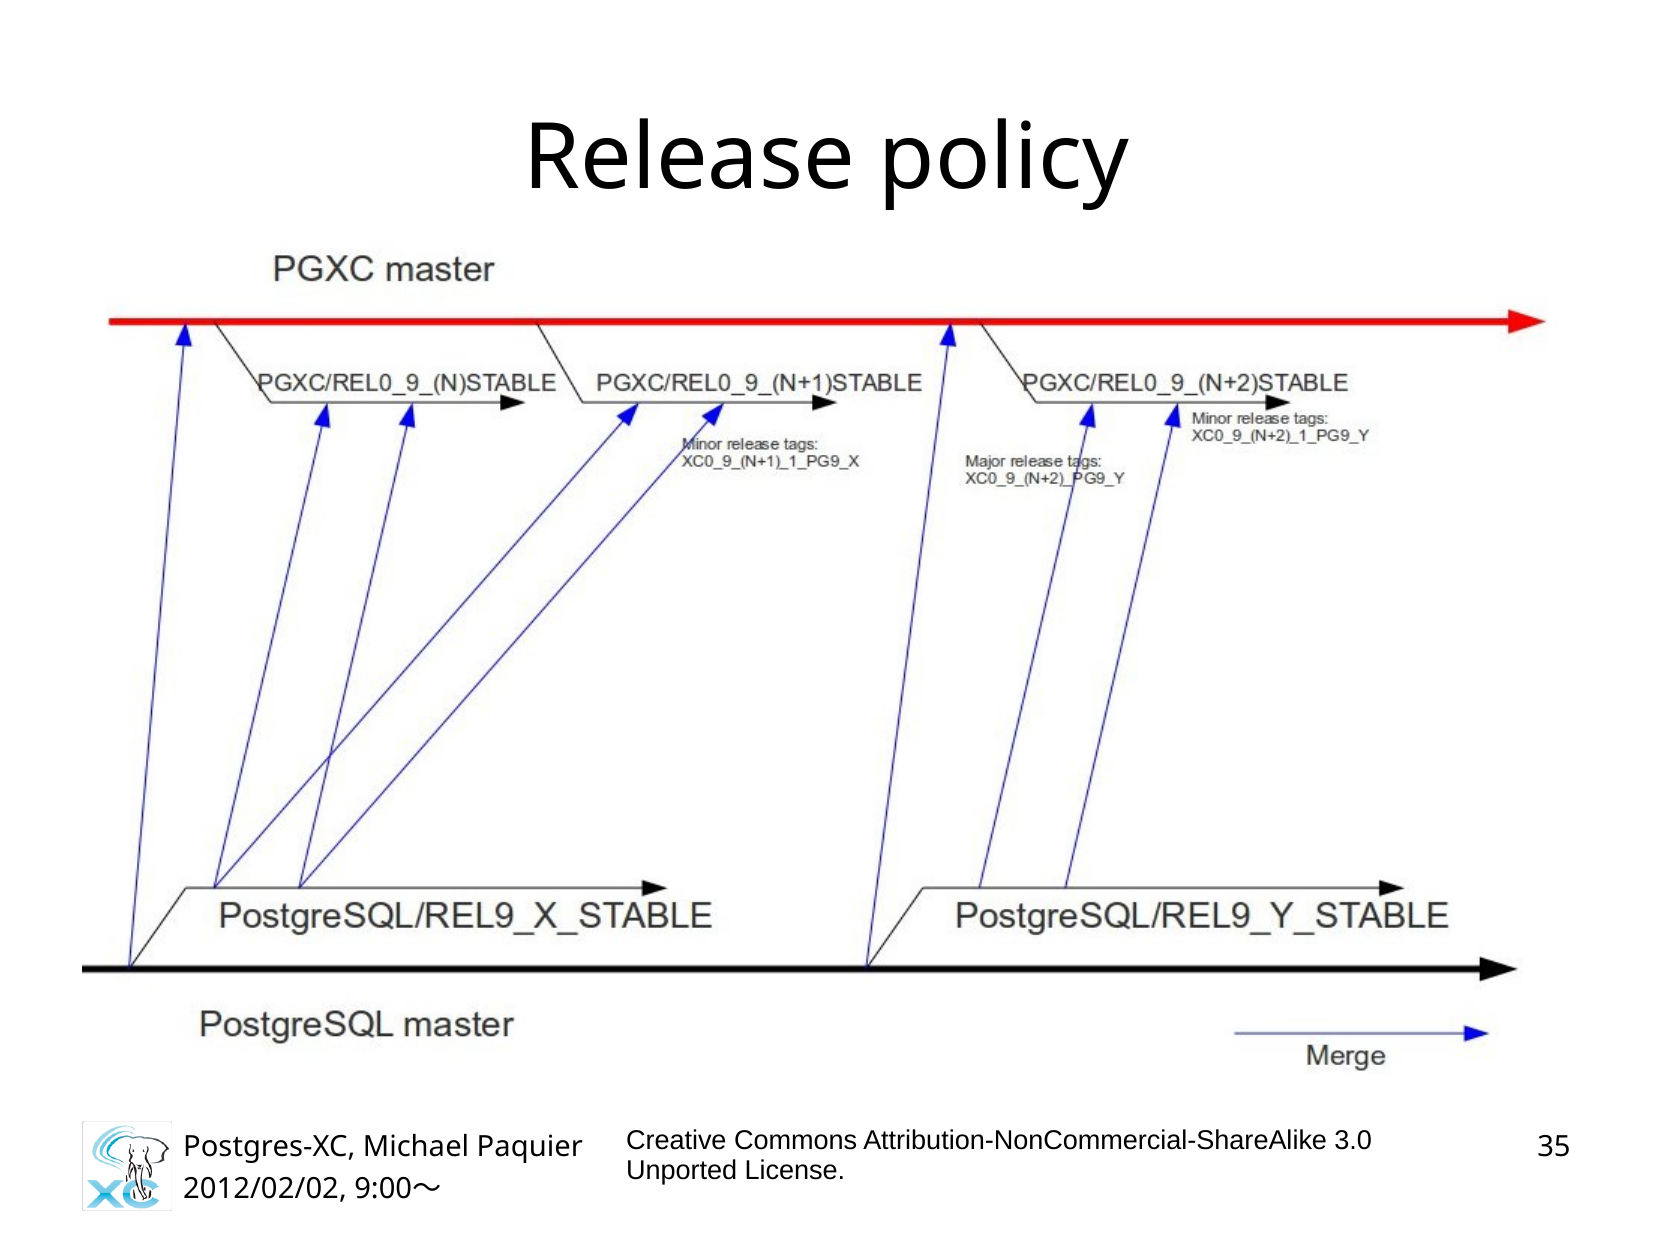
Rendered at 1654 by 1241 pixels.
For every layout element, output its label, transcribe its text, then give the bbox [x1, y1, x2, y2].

picture [82, 1121, 172, 1211]
title Release policy [82, 49, 1571, 257]
picture [82, 237, 1564, 1085]
